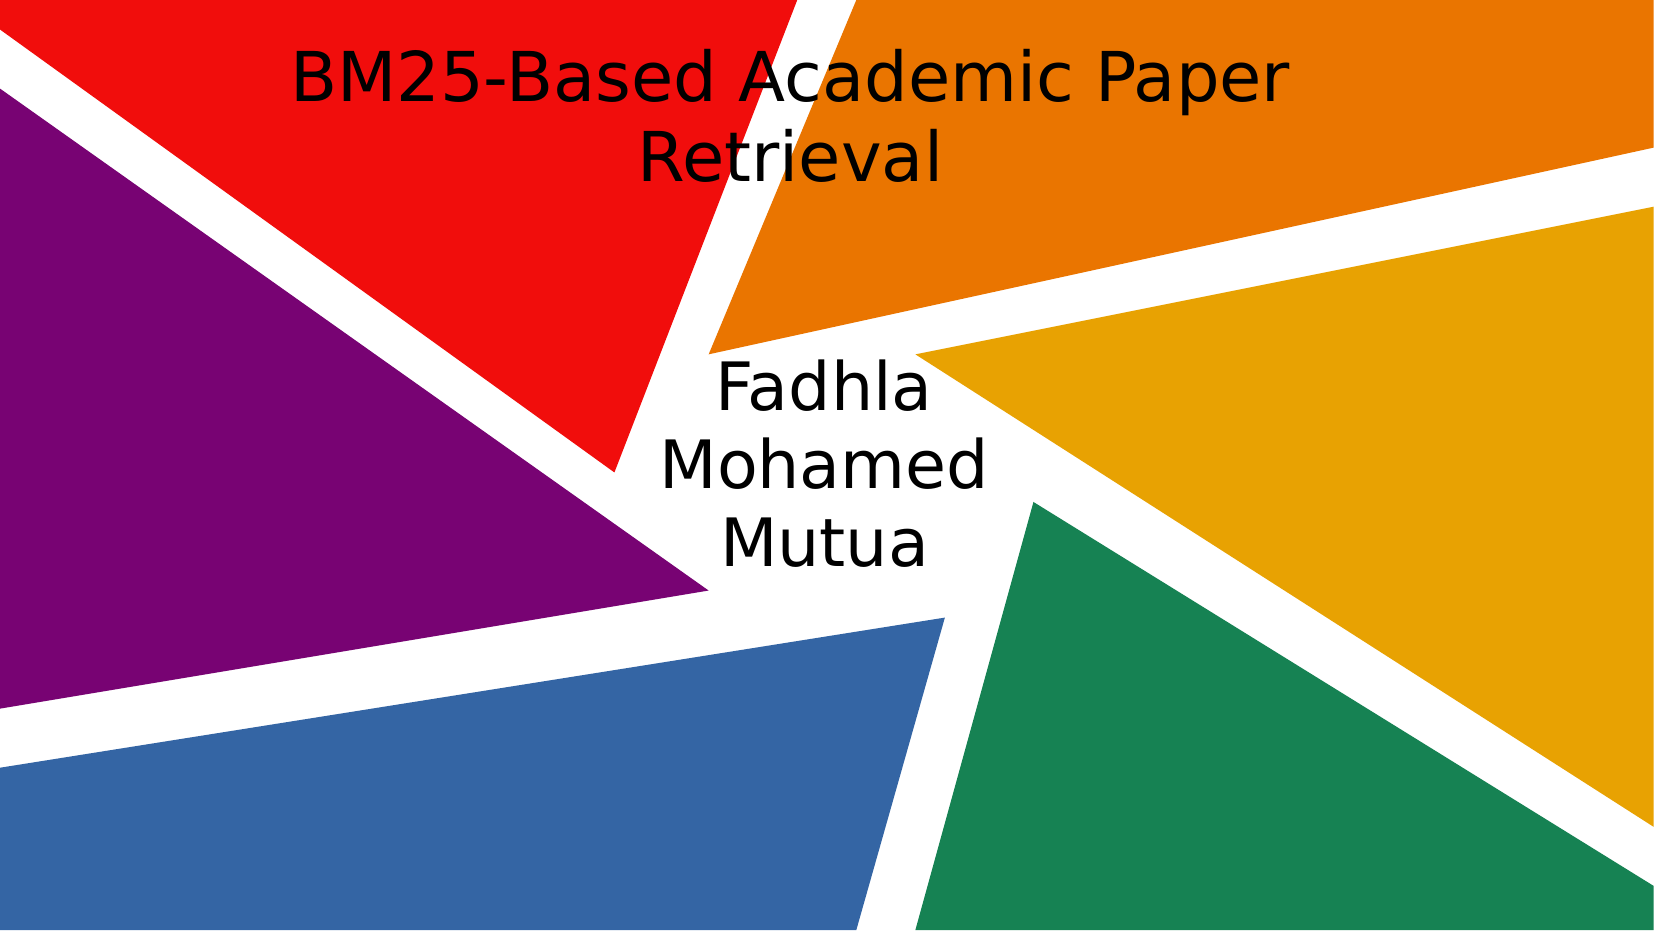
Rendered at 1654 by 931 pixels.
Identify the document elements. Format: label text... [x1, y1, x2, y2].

subtitle Fadhla Mohamed Mutua [614, 313, 1035, 618]
title BM25-Based Academic Paper Retrieval [252, 38, 1329, 199]
